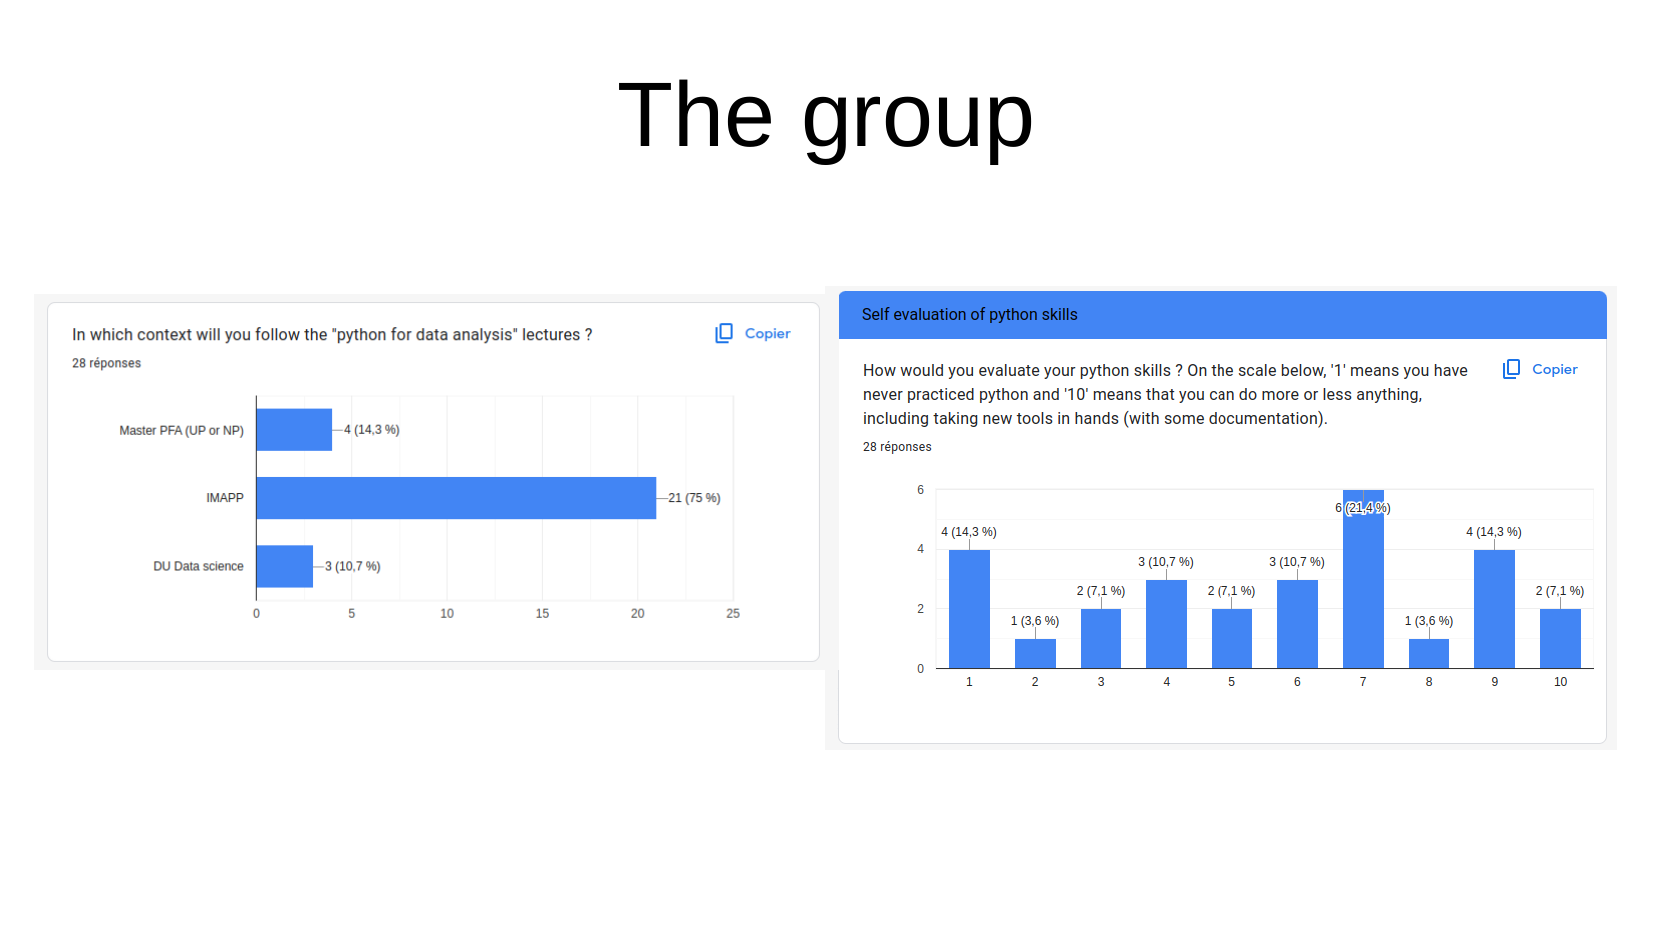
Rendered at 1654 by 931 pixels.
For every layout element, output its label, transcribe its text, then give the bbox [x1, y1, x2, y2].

picture [34, 286, 1617, 751]
title The group [82, 37, 1571, 193]
